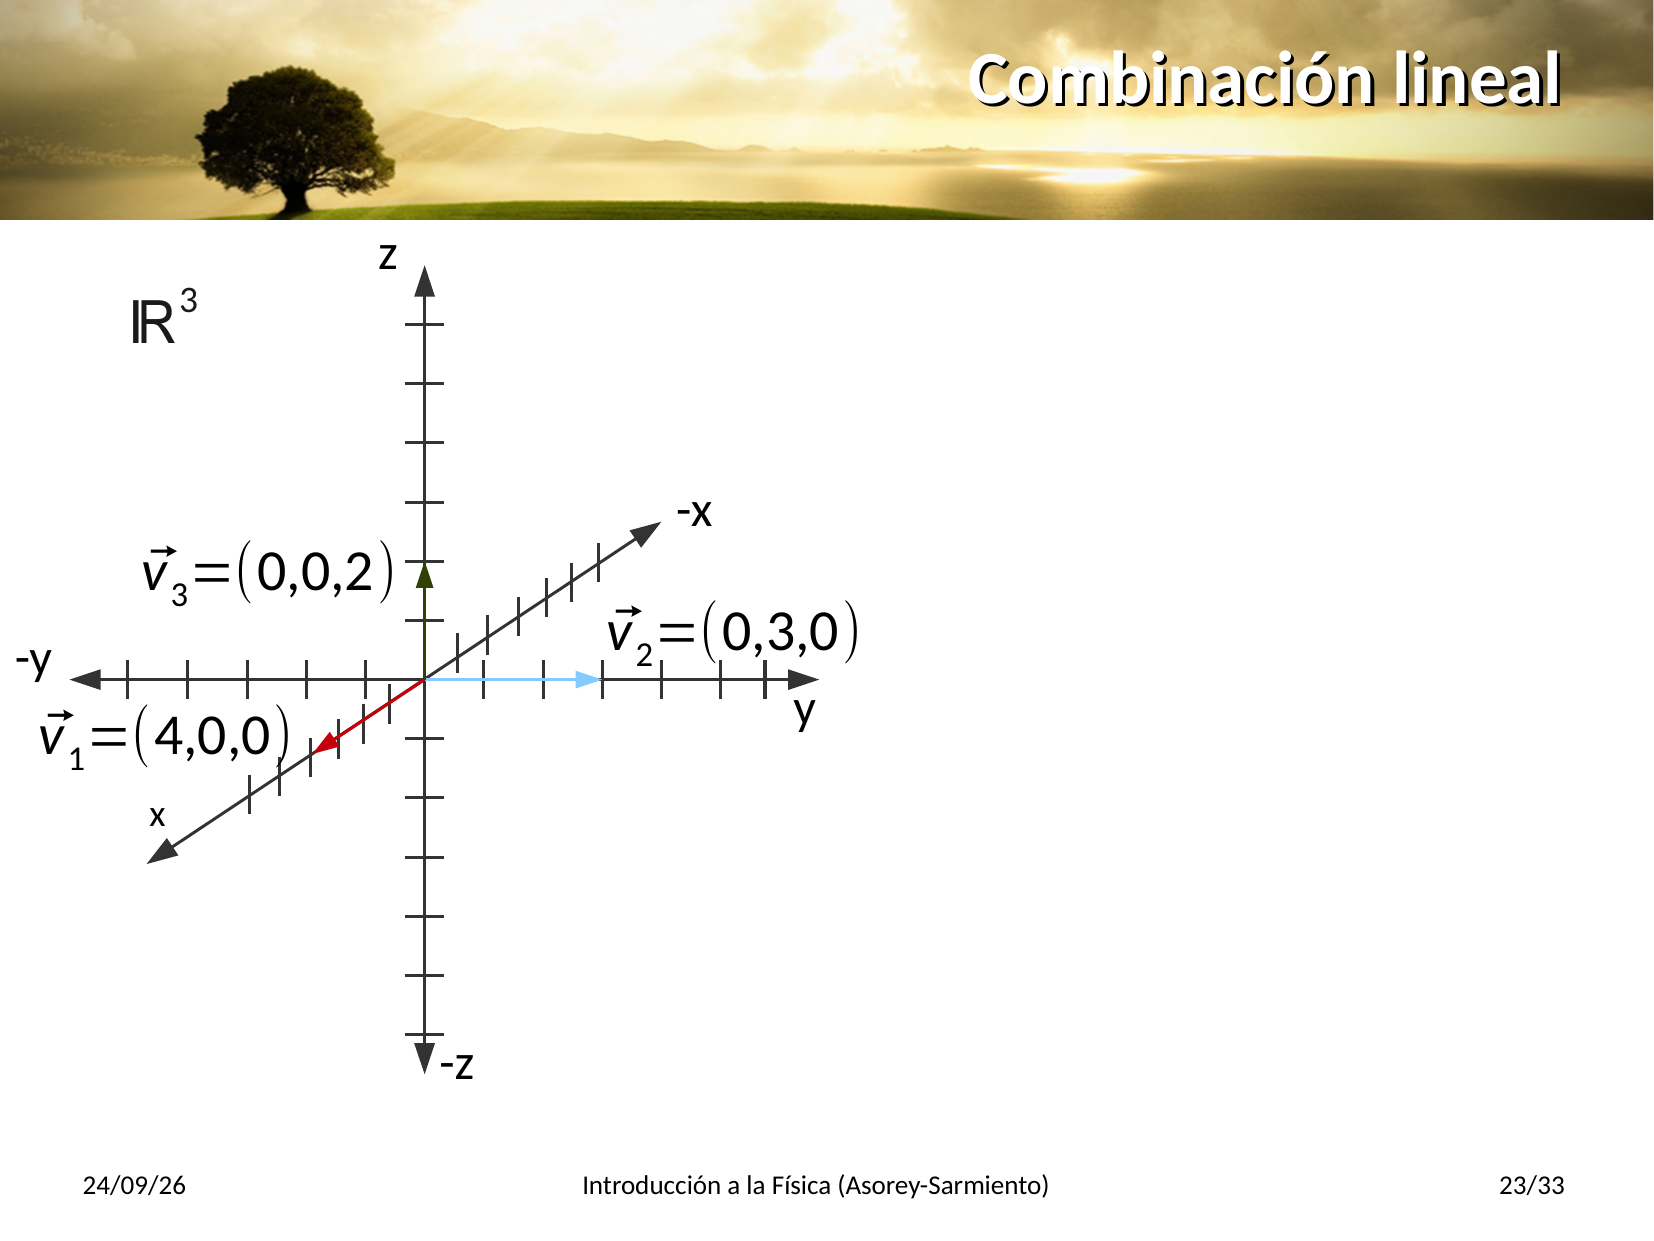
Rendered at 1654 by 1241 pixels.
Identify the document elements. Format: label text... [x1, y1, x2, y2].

text_box x [134, 790, 196, 871]
text_box -y [0, 630, 77, 710]
text_box -x [661, 481, 737, 562]
text_box -z [424, 1034, 499, 1115]
chart [31, 700, 301, 781]
chart [124, 276, 204, 356]
chart [135, 534, 402, 616]
text_box z [363, 225, 422, 305]
chart [600, 594, 868, 676]
text_box y [778, 679, 841, 760]
title Combinación lineal [75, 19, 1564, 151]
picture [0, 0, 1654, 220]
